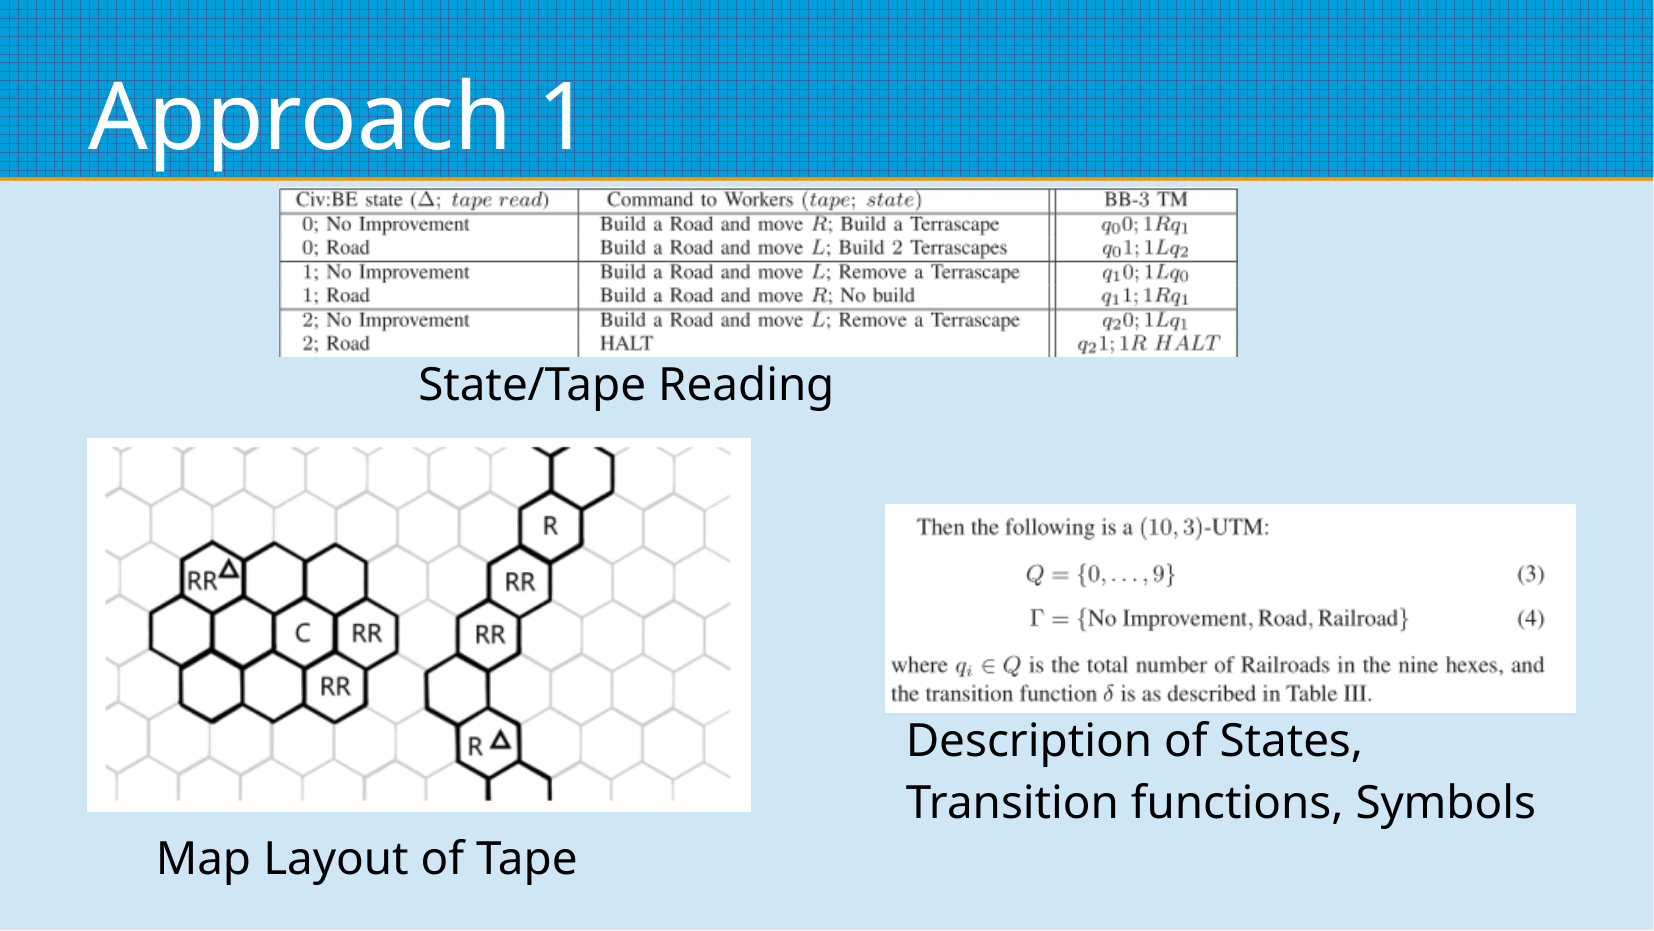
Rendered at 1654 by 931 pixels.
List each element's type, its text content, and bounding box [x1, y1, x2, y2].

picture [279, 187, 1238, 357]
text_box Map Layout of Tape [150, 825, 938, 889]
text_box State/Tape Reading [412, 351, 1201, 415]
title Approach 1 [88, 14, 1565, 178]
picture [885, 504, 1576, 713]
picture [87, 438, 751, 812]
text_box Description of States, Transition functions, Symbols [900, 712, 1576, 827]
